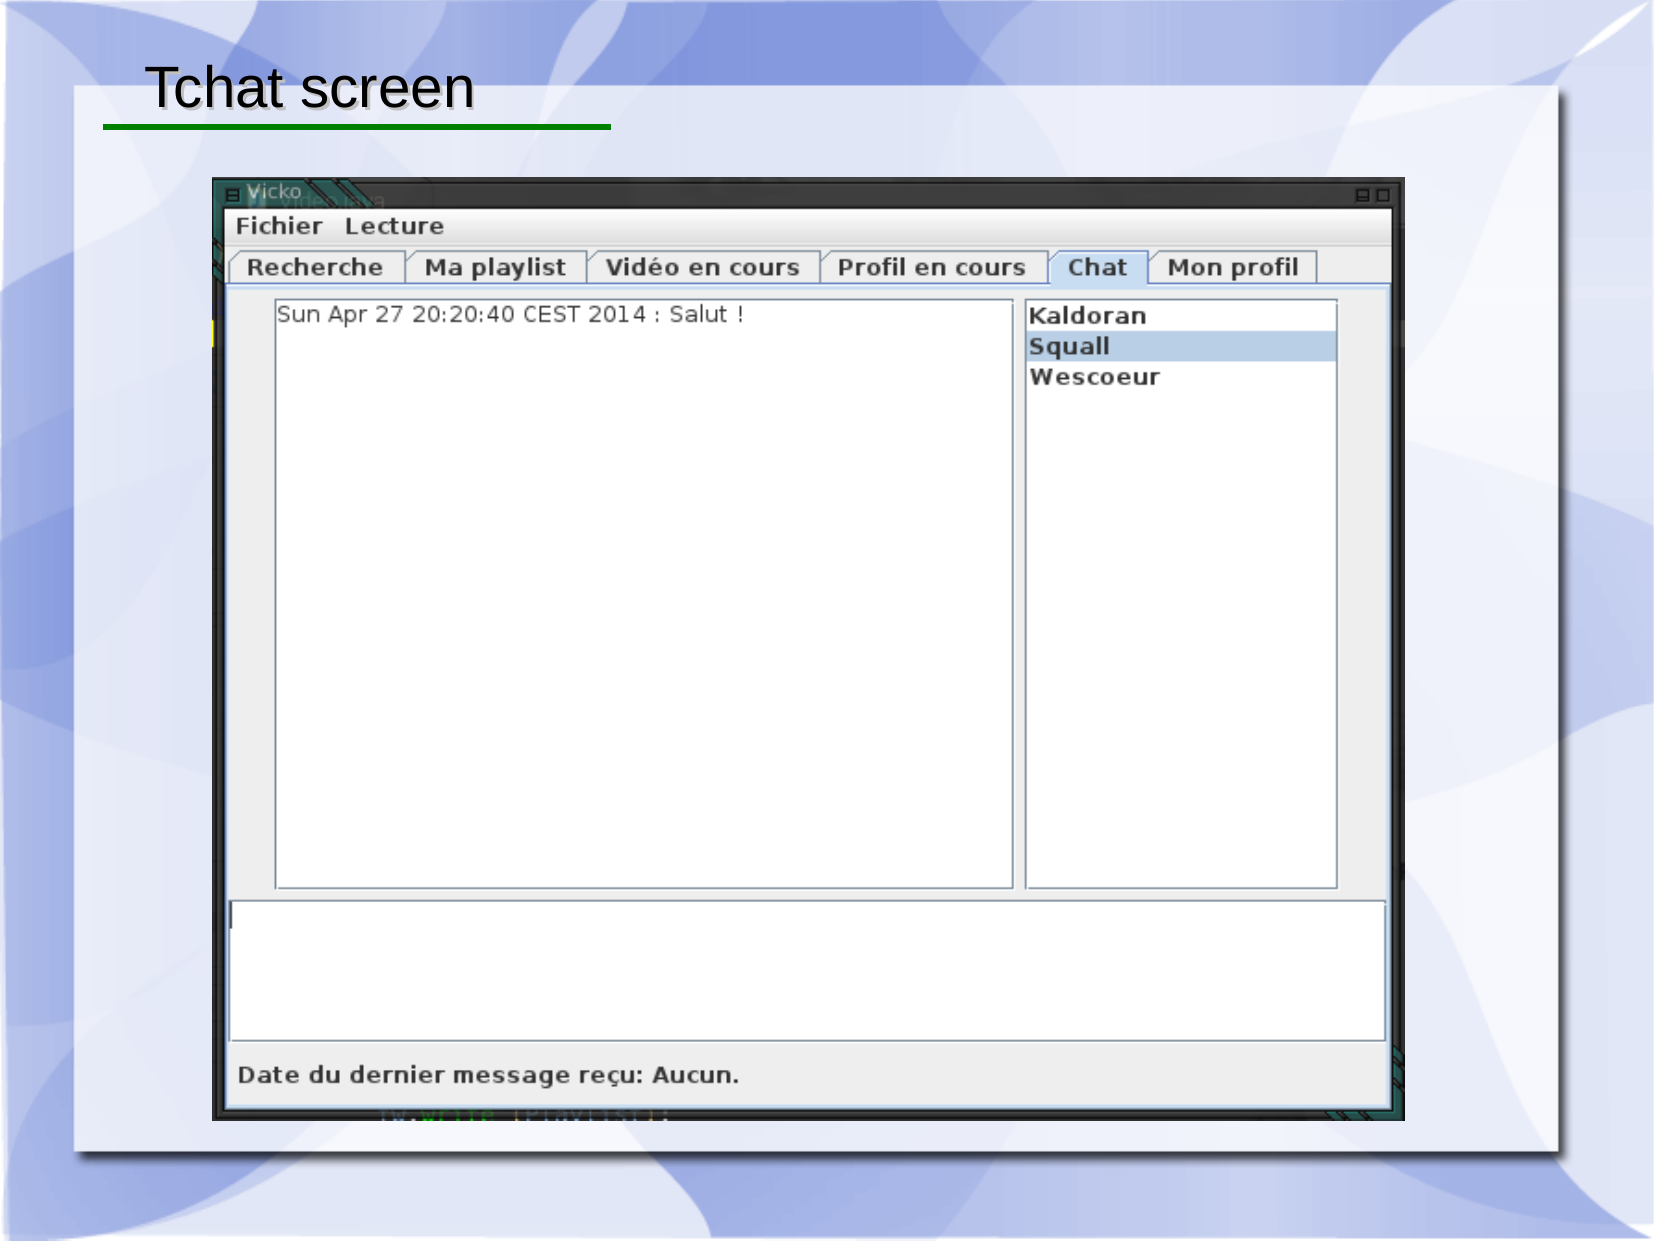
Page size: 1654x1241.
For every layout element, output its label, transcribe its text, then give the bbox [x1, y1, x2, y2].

picture [0, 0, 1654, 1241]
text_box Tchat screen [129, 47, 792, 128]
